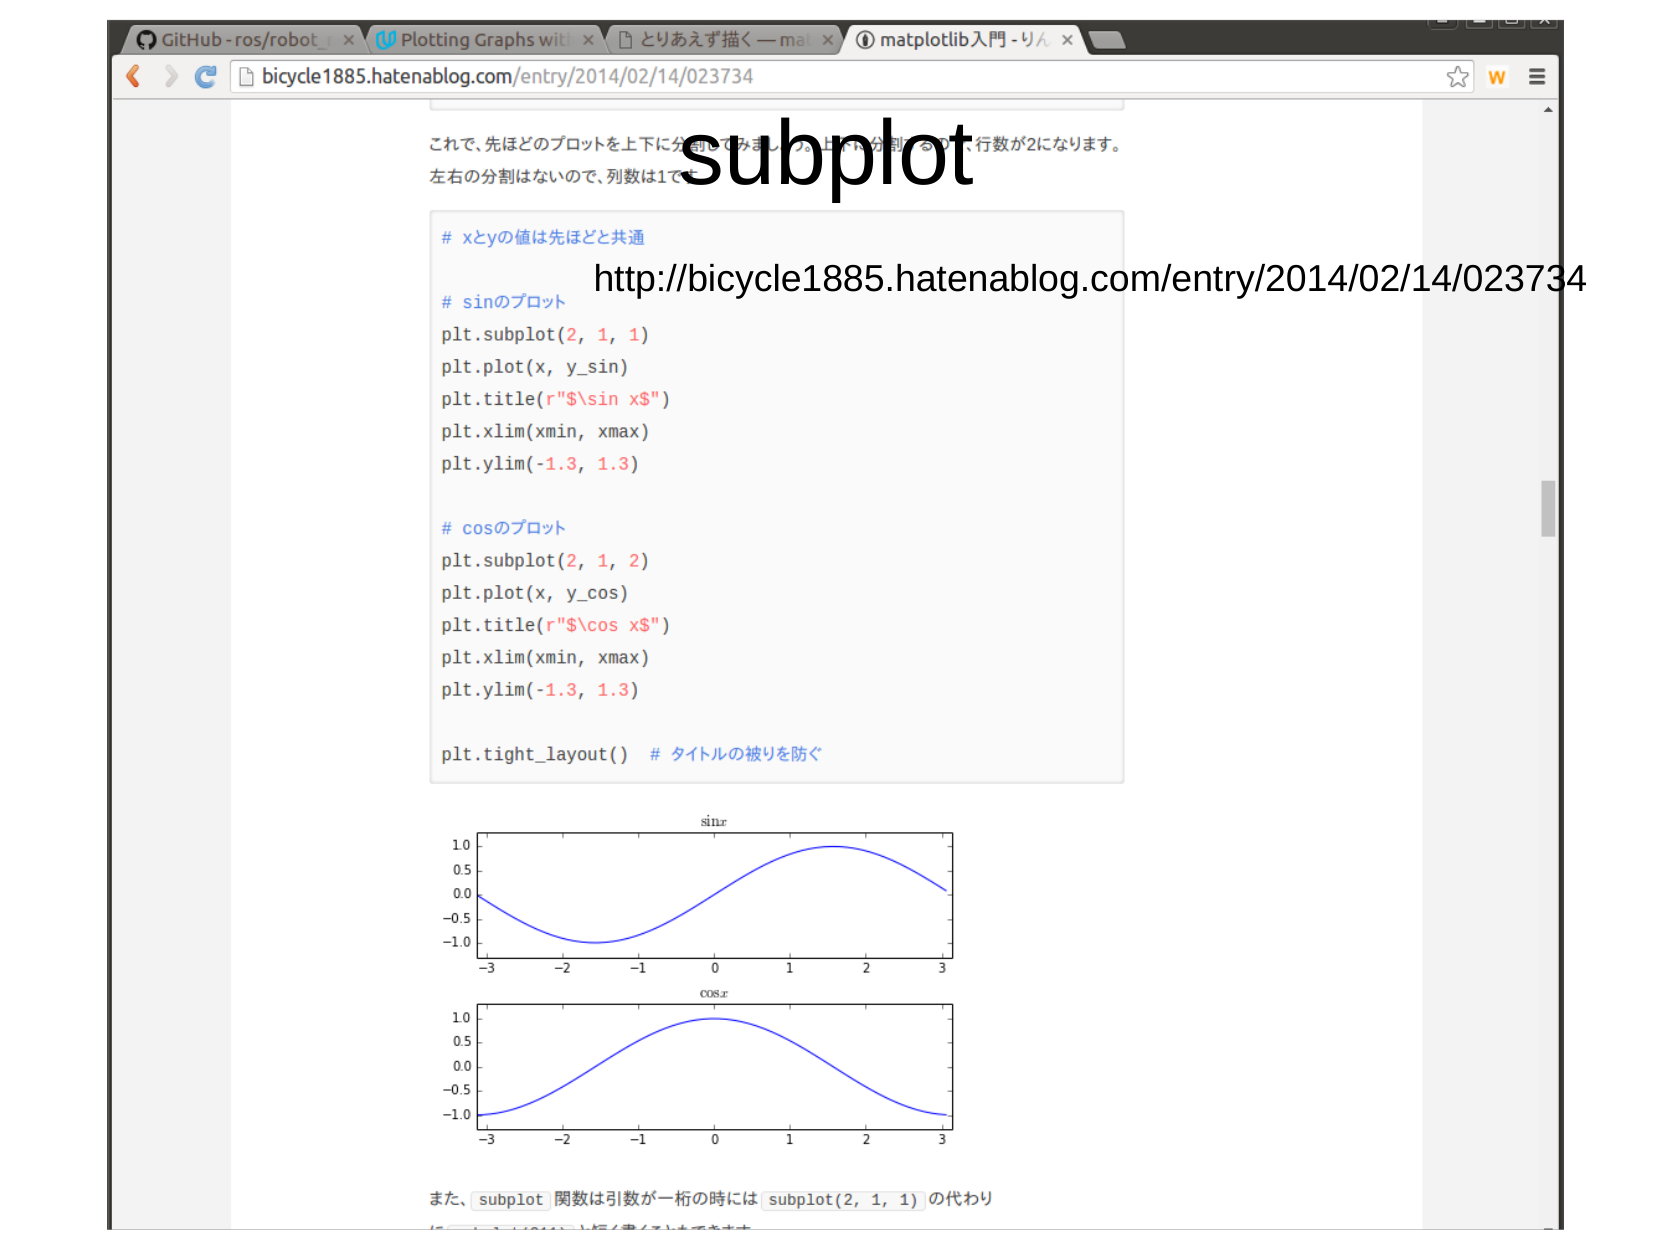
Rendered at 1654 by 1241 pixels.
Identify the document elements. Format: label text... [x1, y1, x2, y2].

picture [107, 4, 1564, 49]
text_box http://bicycle1885.hatenablog.com/entry/2014/02/14/023734 [578, 250, 1603, 308]
title subplot [82, 49, 1571, 257]
picture [107, 257, 1564, 1241]
